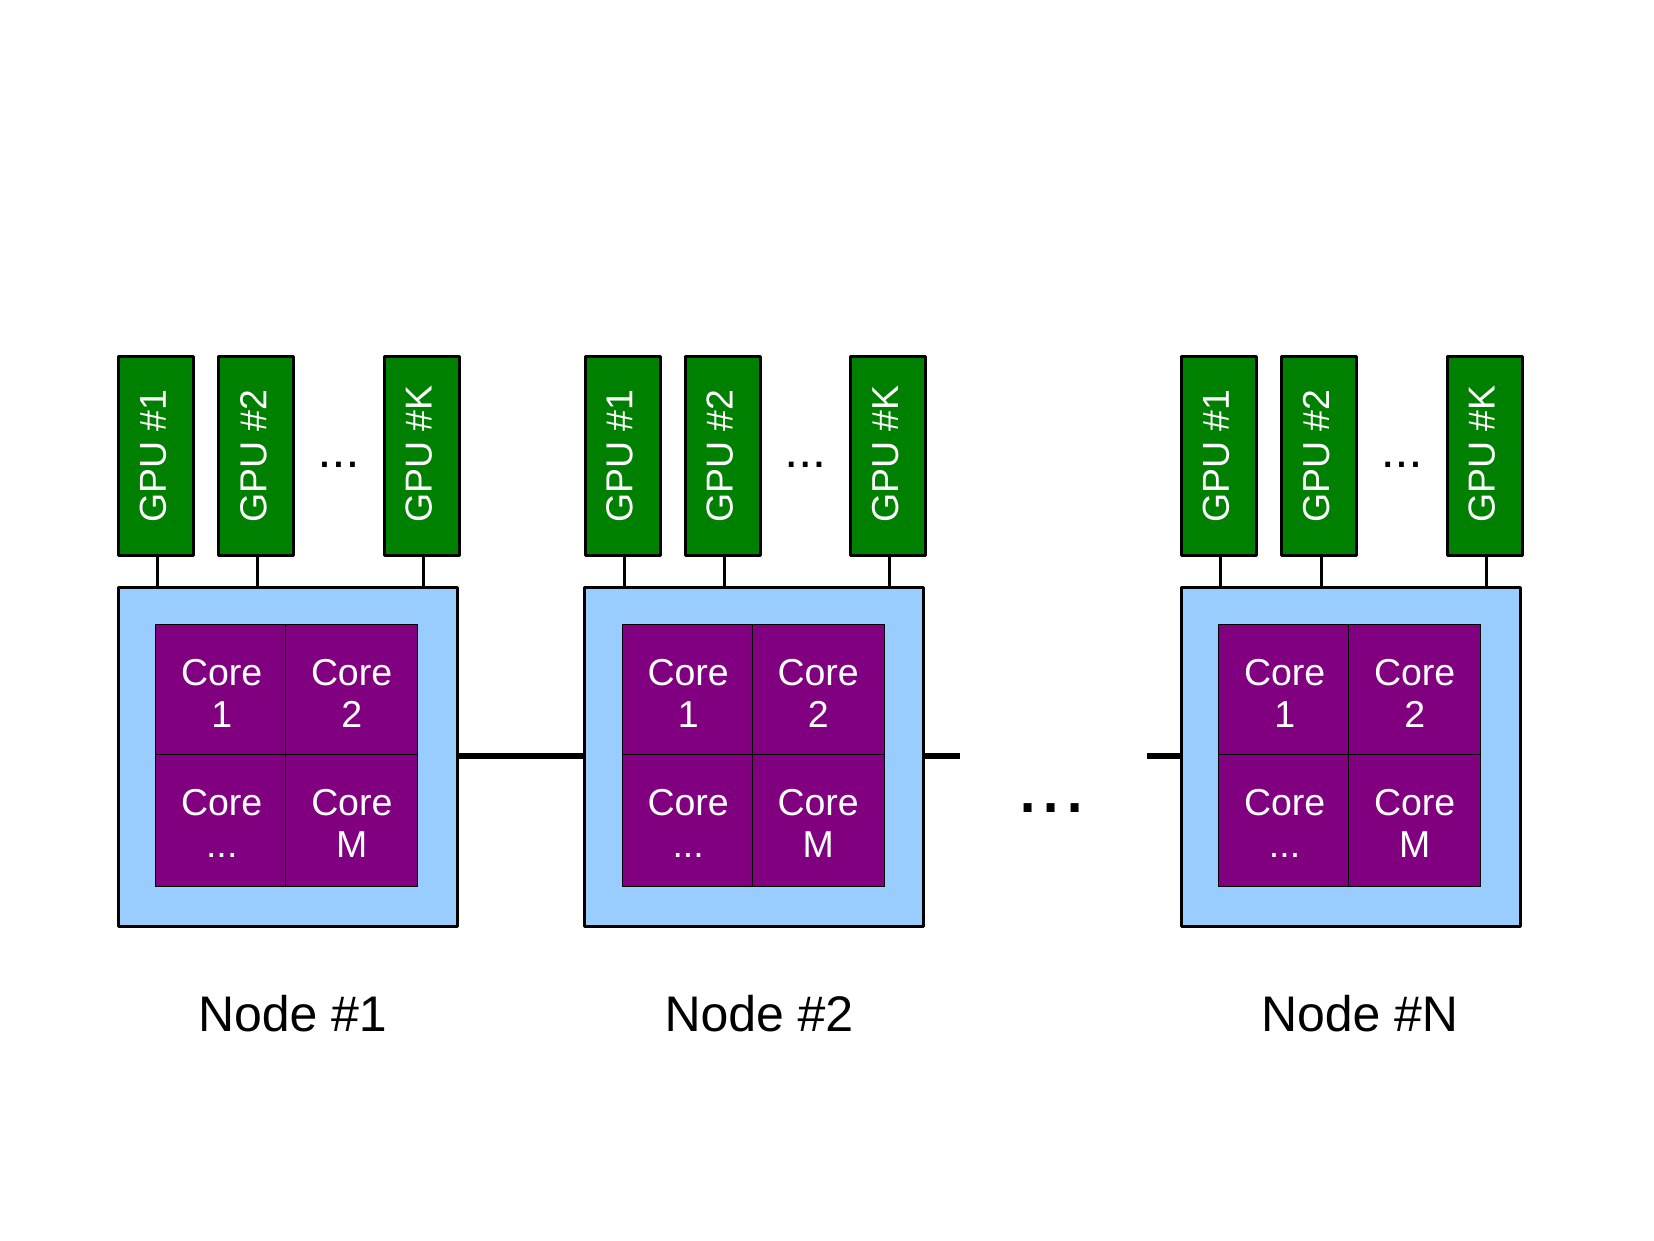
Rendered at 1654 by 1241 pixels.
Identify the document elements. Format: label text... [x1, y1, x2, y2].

text_box Core 2 [762, 644, 874, 744]
text_box ... [1366, 414, 1438, 486]
text_box GPU #K [856, 370, 914, 538]
text_box Core M [1359, 774, 1471, 874]
text_box Core 1 [632, 644, 744, 744]
text_box [685, 356, 761, 556]
text_box GPU #2 [224, 374, 282, 538]
text_box GPU #1 [1187, 374, 1245, 538]
text_box Core 2 [1359, 644, 1471, 744]
text_box ... [1001, 729, 1102, 838]
text_box Core 2 [296, 644, 408, 744]
text_box GPU #1 [124, 374, 182, 538]
text_box ... [769, 414, 842, 486]
text_box [1447, 356, 1523, 556]
text_box [850, 356, 926, 556]
text_box GPU #K [1453, 370, 1510, 538]
text_box Core ... [1229, 774, 1341, 874]
text_box Node #N [1246, 978, 1474, 1050]
text_box GPU #1 [590, 374, 648, 538]
text_box [1281, 356, 1357, 556]
text_box [1181, 587, 1521, 927]
text_box [584, 587, 924, 927]
text_box GPU #2 [1287, 374, 1345, 538]
text_box Core 1 [1229, 644, 1341, 744]
text_box Core ... [166, 774, 278, 874]
text_box GPU #K [390, 370, 447, 538]
text_box [118, 587, 458, 927]
text_box Core M [762, 774, 874, 874]
text_box [384, 356, 460, 556]
text_box [218, 356, 294, 556]
text_box Node #1 [183, 978, 402, 1050]
text_box Core M [296, 774, 408, 874]
text_box GPU #2 [691, 374, 749, 538]
text_box Core ... [633, 774, 744, 874]
text_box ... [303, 414, 375, 486]
text_box [1181, 356, 1257, 556]
text_box [118, 356, 194, 556]
text_box [585, 356, 661, 556]
text_box Core 1 [166, 644, 278, 744]
text_box Node #2 [649, 978, 869, 1050]
